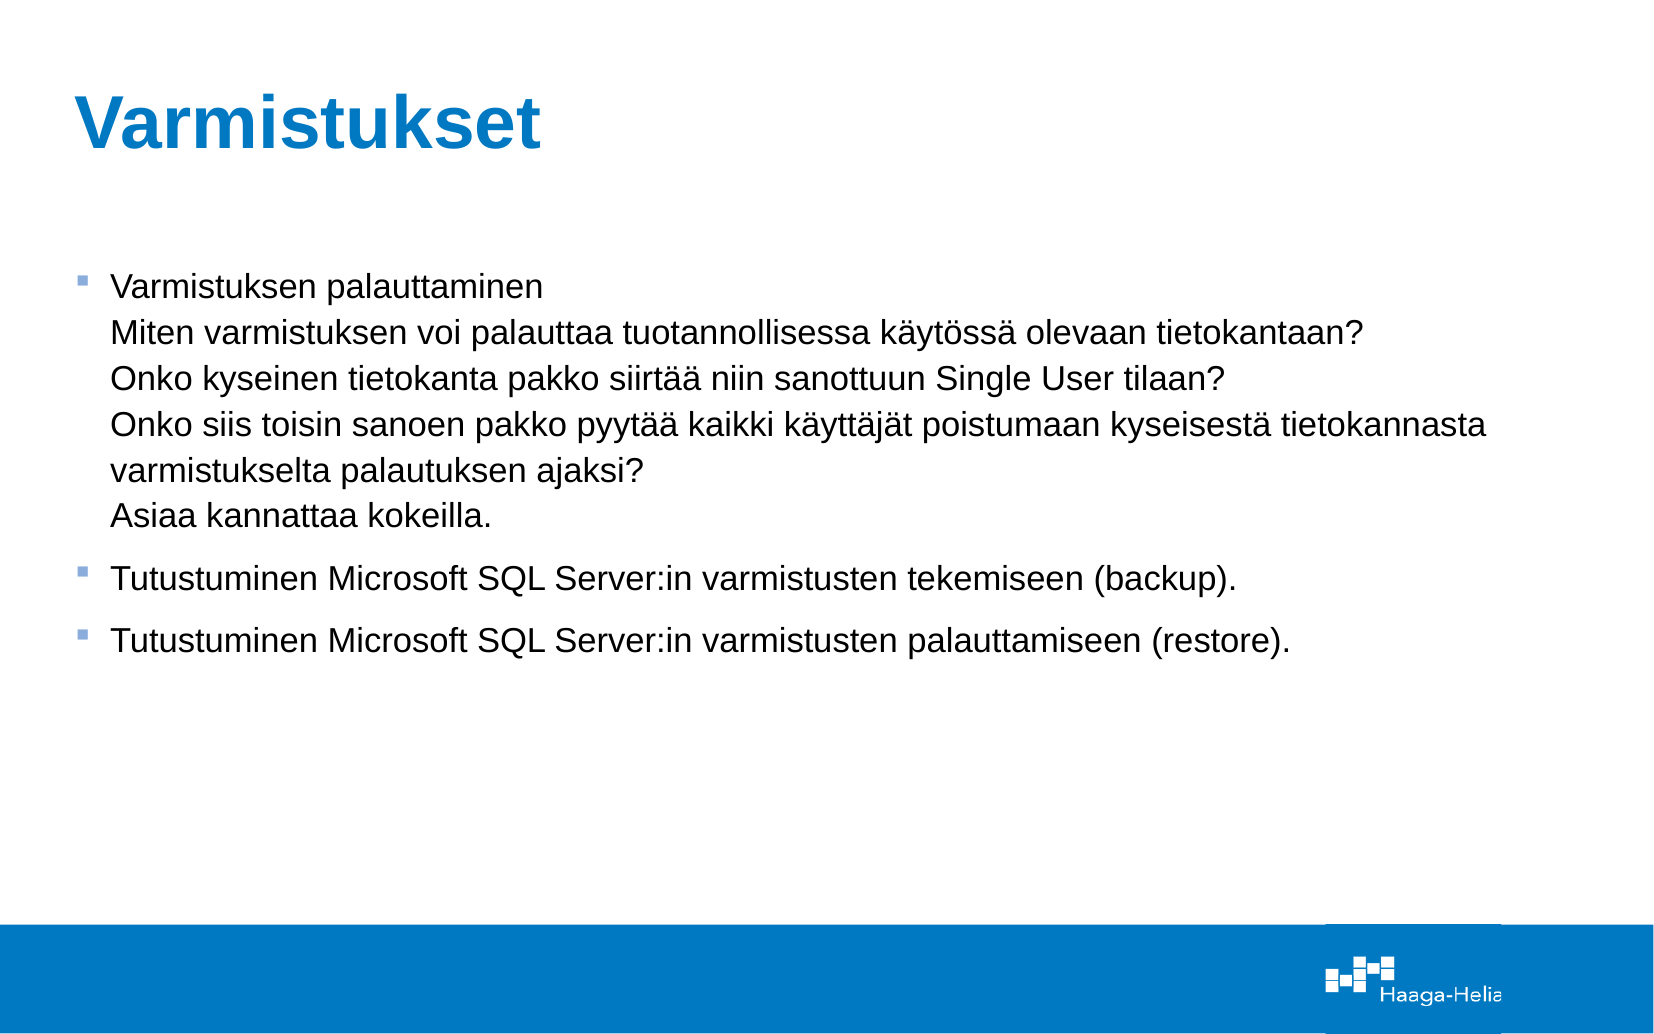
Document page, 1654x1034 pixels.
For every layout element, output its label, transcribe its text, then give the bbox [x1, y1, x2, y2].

list Varmistuksen palauttaminen Miten varmistuksen voi palauttaa tuotannollisessa käytössä olevaan tietokantaan? Onko kyseinen tietokanta pakko siirtää niin sanottuun Single User tilaan? Onko siis toisin sanoen pakko pyytää kaikki käyttäjät poistumaan kyseisestä tietokannasta varmistukselta palautuksen ajaksi? Asiaa kannattaa kokeilla. Tutustuminen Microsoft SQL Server:in varmistusten tekemiseen (backup). Tutustuminen Microsoft SQL Server:in varmistusten palauttamiseen (restore). [74, 259, 1584, 922]
title Varmistukset [74, 82, 1584, 178]
picture [1325, 924, 1502, 1034]
